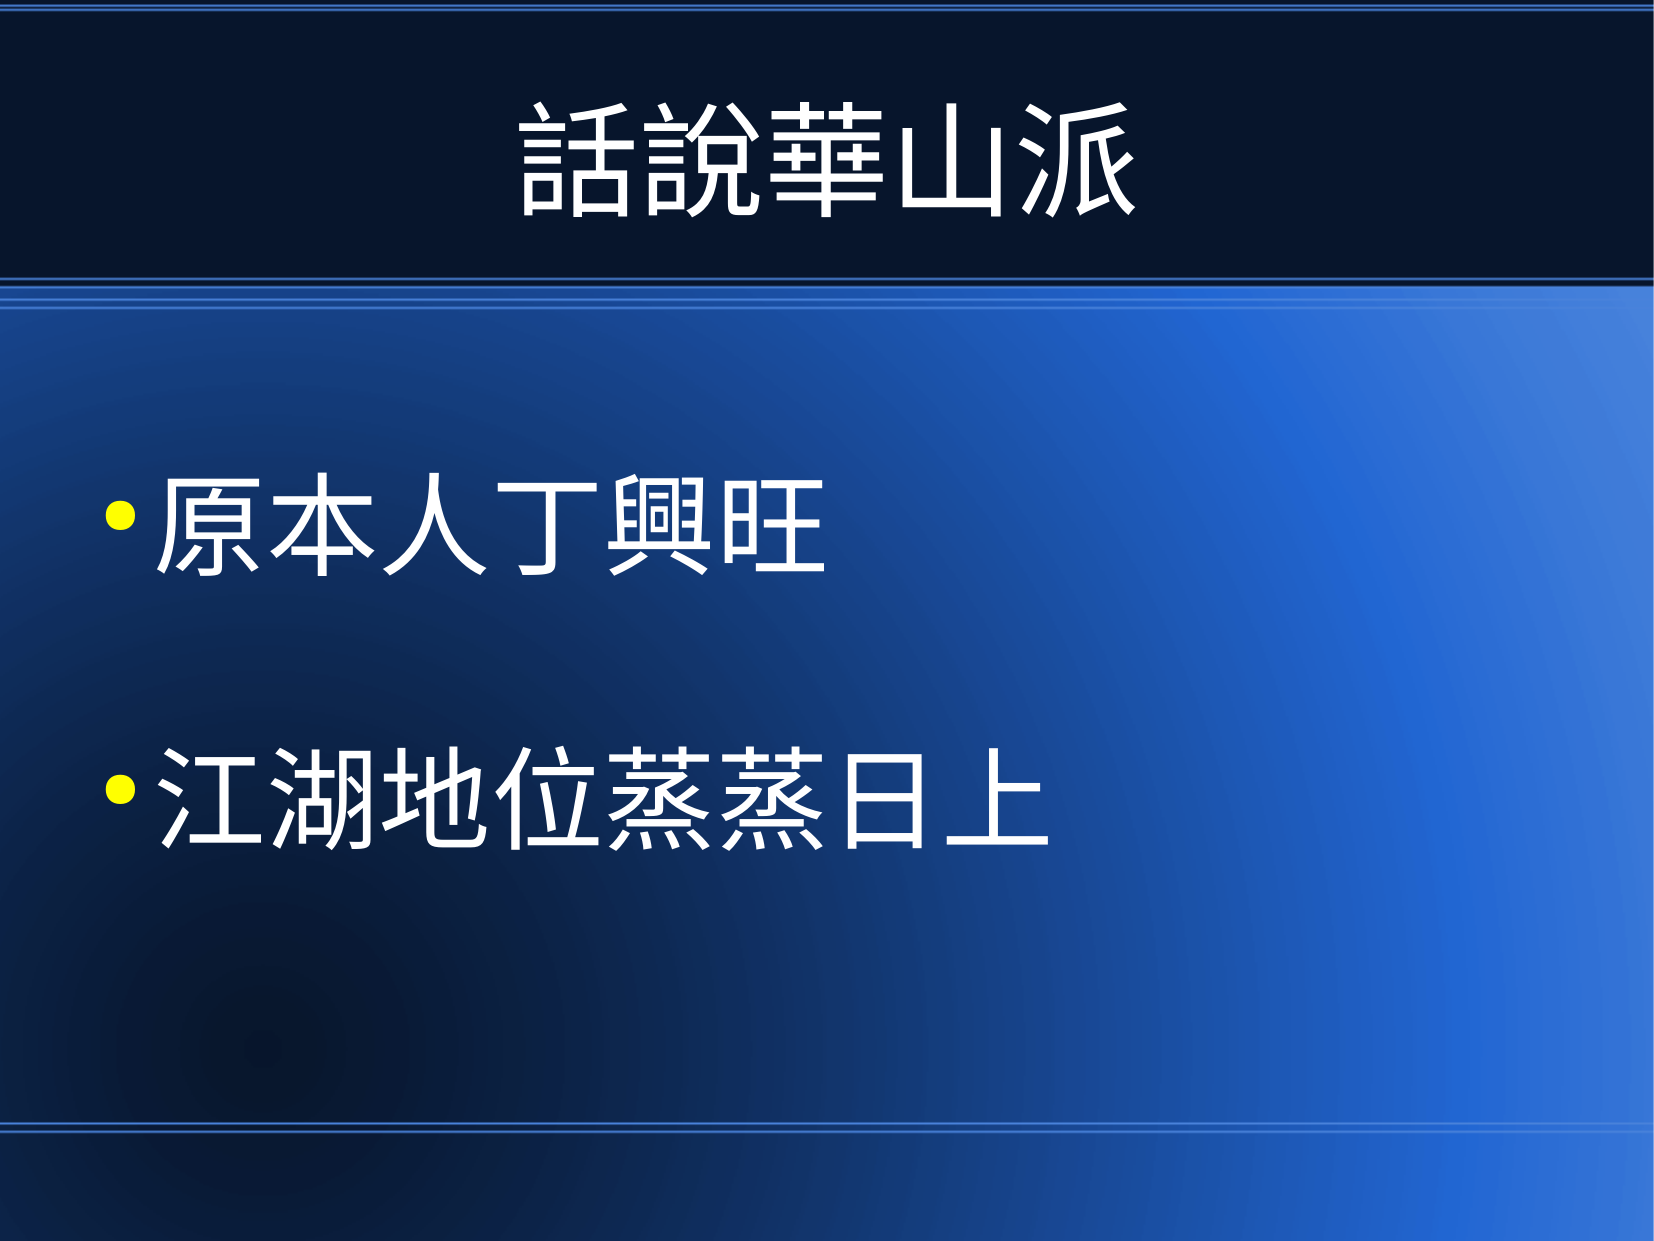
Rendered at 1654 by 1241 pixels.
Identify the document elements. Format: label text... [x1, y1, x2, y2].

list 原本人丁興旺 江湖地位蒸蒸日上 [82, 355, 1571, 1241]
title 話說華山派 [82, 49, 1571, 257]
picture [0, 0, 1654, 1241]
